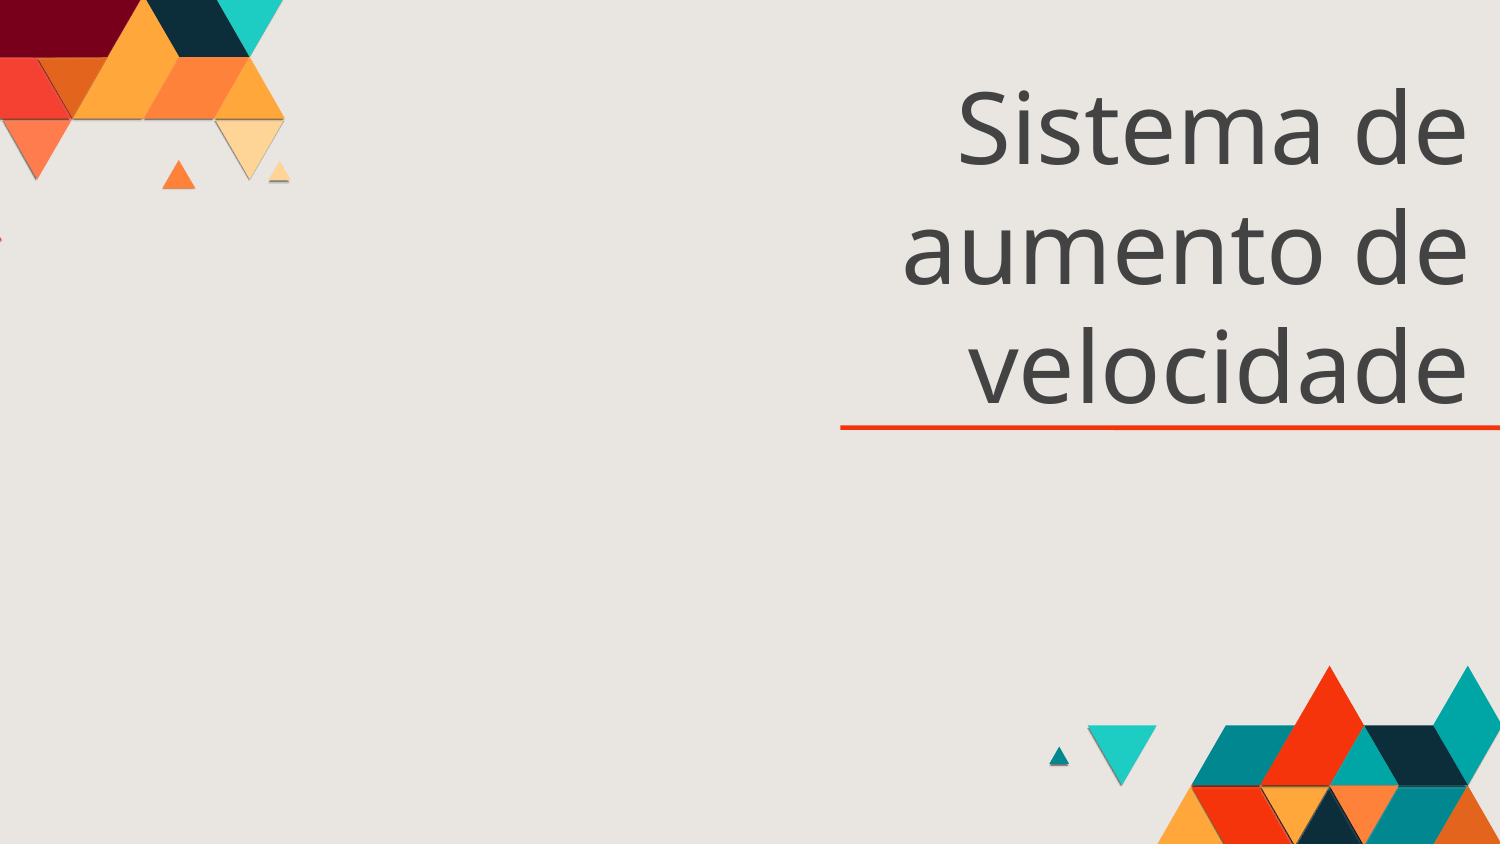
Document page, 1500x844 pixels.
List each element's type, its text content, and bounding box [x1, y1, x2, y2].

title Sistema de aumento de velocidade [519, 170, 1486, 440]
